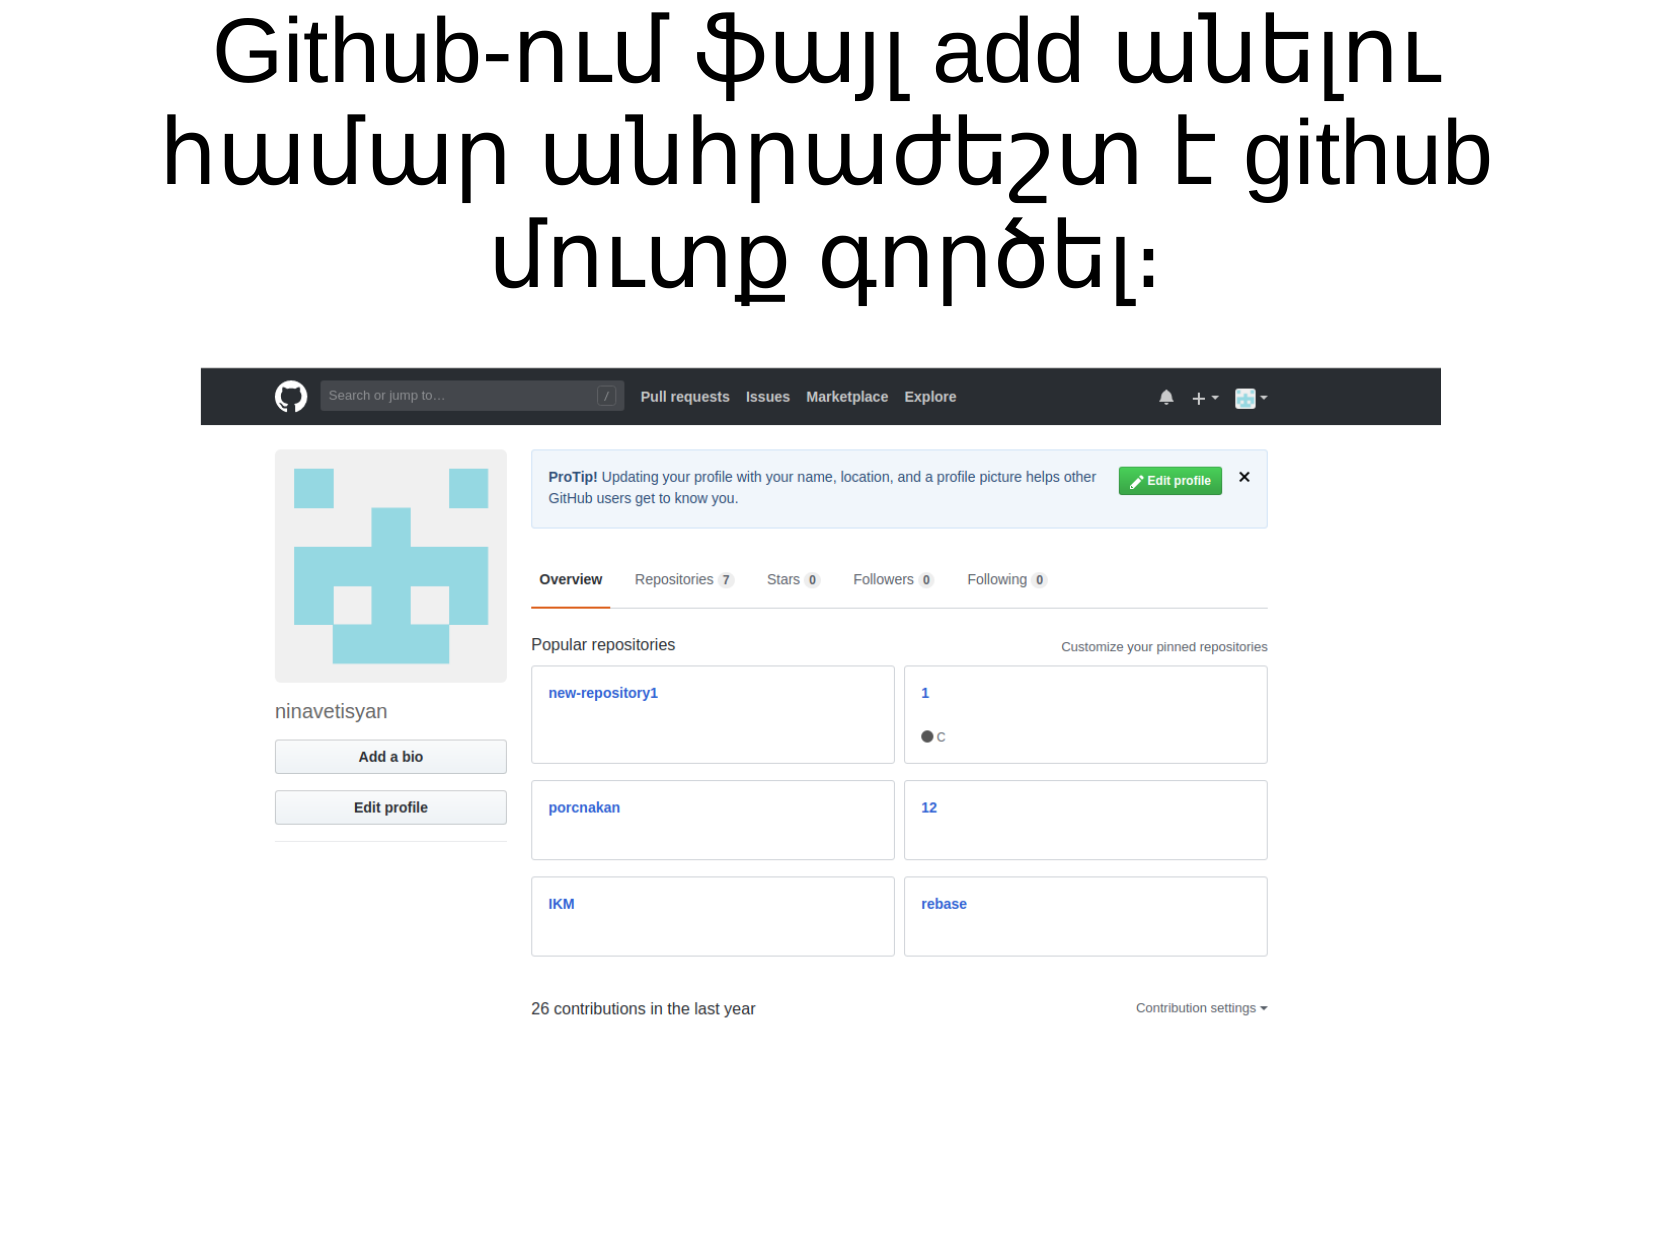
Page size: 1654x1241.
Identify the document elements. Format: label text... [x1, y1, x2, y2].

title Github-ում ֆայլ add անելու համար անհրաժեշտ է github մուտք գործել։ [82, 0, 1571, 307]
picture [200, 367, 1441, 1029]
